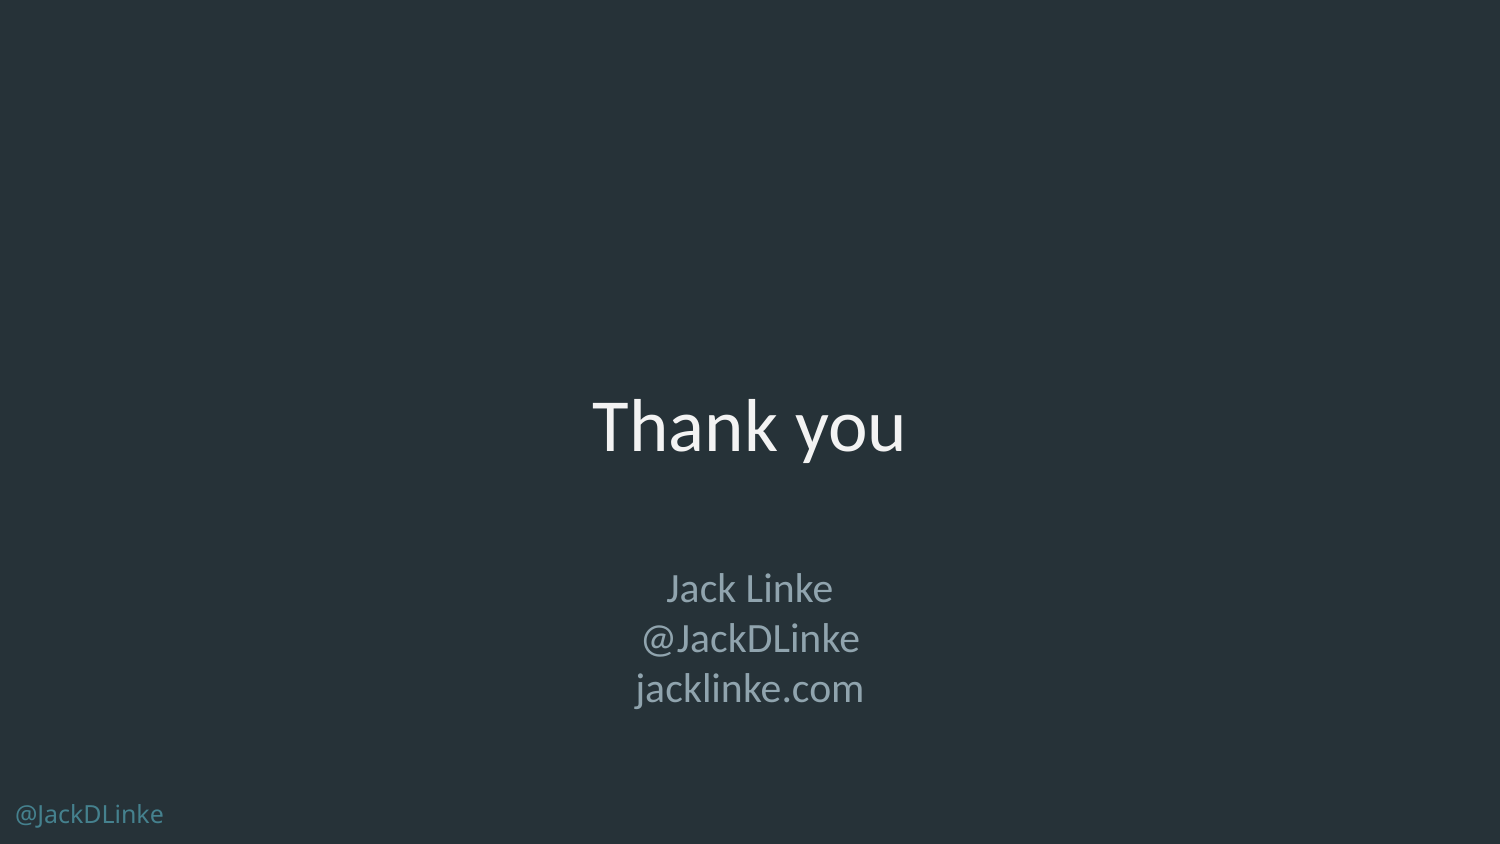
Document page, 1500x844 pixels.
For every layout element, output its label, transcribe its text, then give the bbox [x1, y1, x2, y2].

title Thank you [51, 352, 1449, 491]
title Jack Linke @JackDLinke jacklinke.com [51, 566, 1449, 705]
